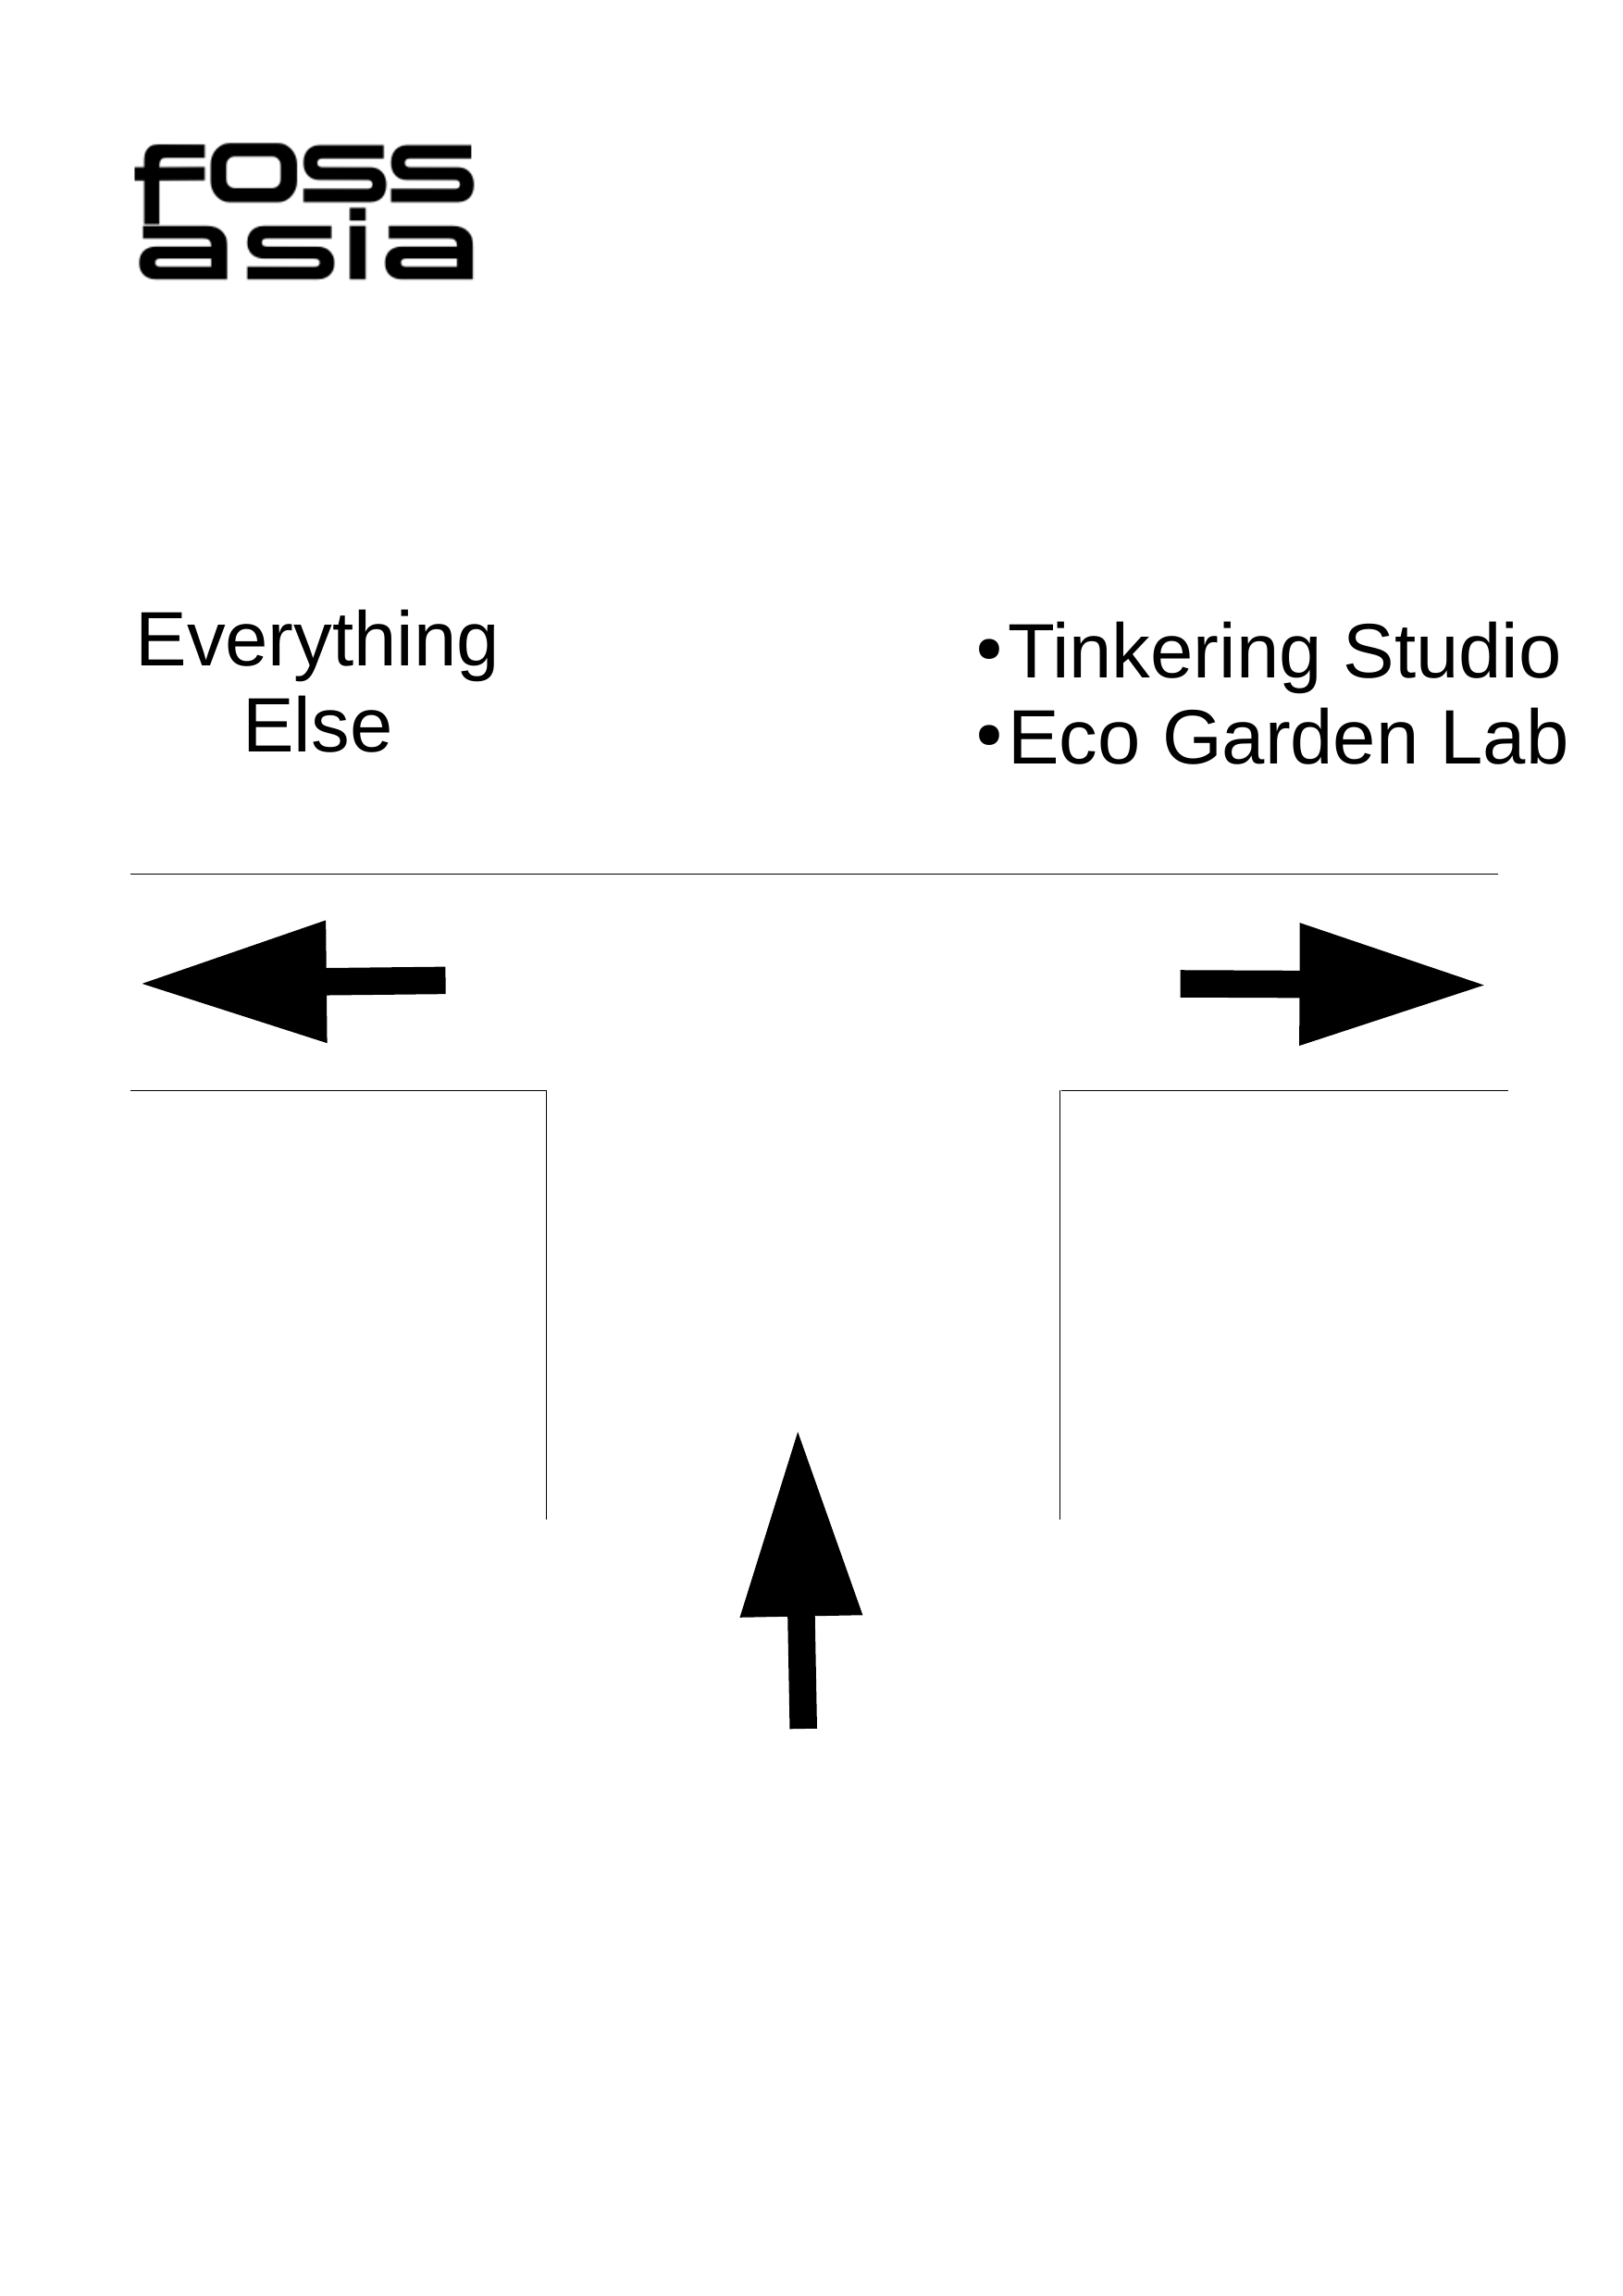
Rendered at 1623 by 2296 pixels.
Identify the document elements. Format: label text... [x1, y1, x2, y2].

text_box Everything Else [121, 590, 514, 776]
picture [130, 139, 480, 285]
text_box Tinkering Studio Eco Garden Lab [961, 601, 1583, 788]
